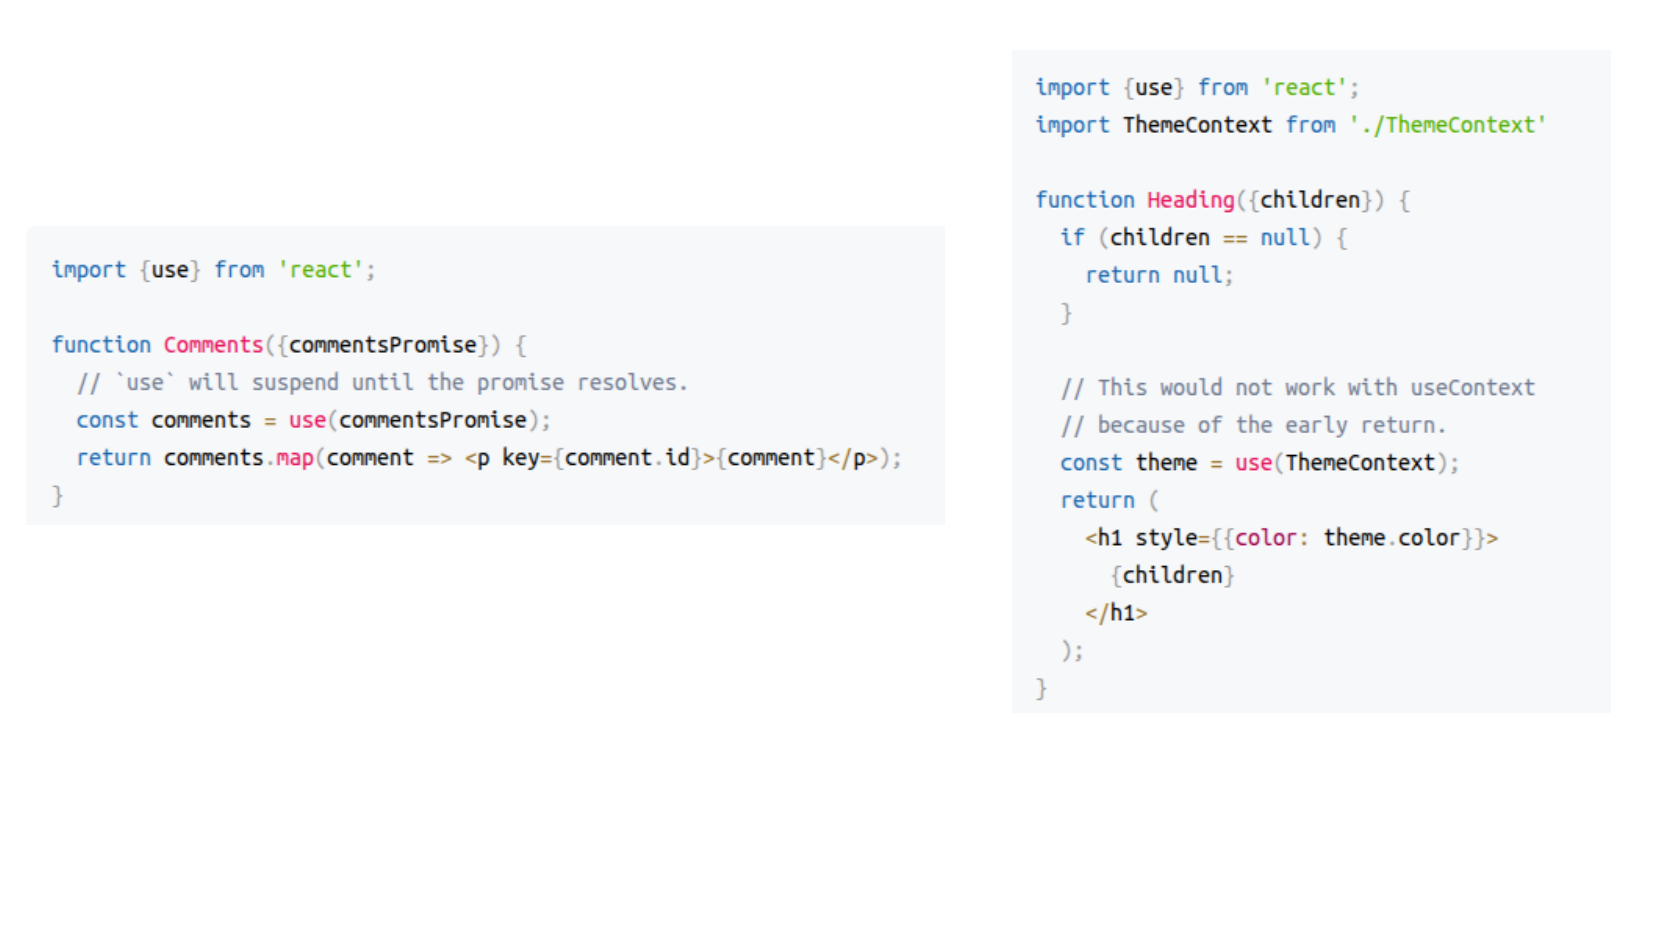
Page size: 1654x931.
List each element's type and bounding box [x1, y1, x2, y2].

picture [1012, 50, 1611, 713]
picture [25, 226, 945, 525]
